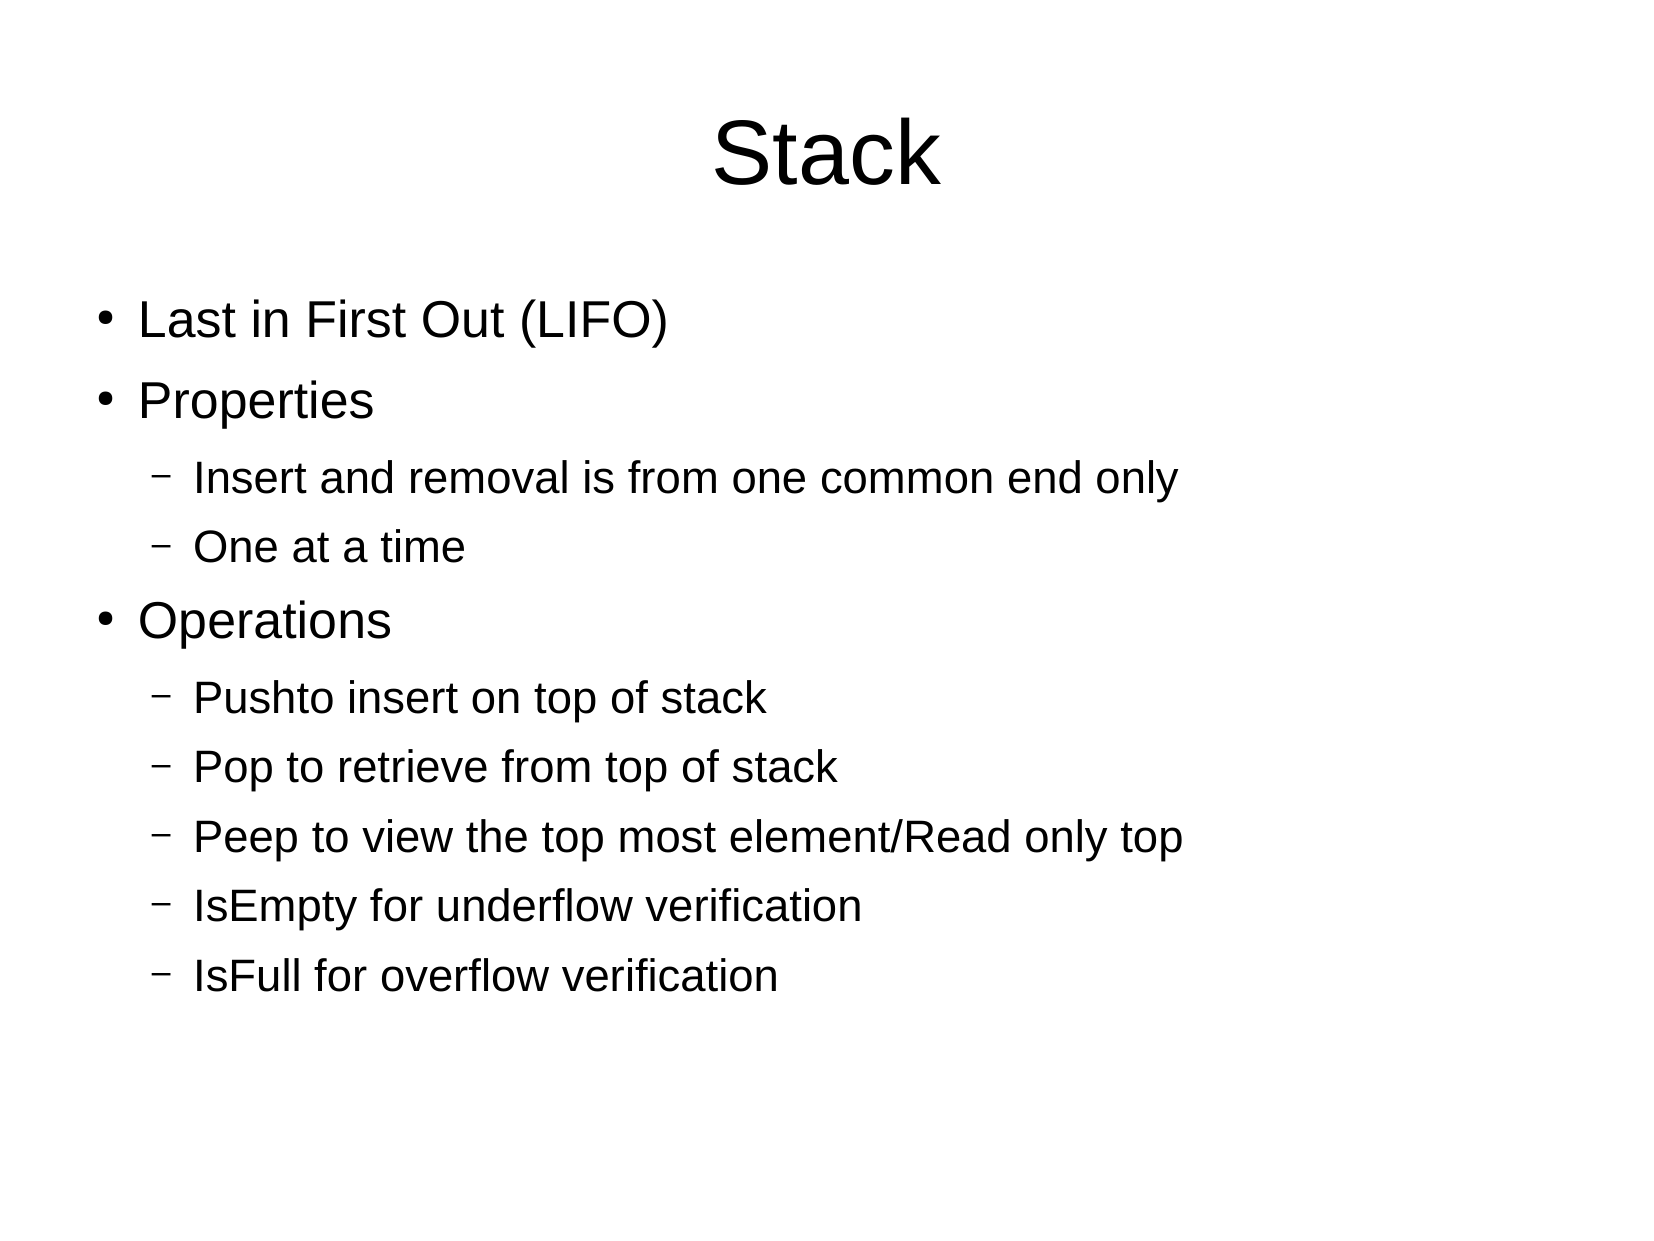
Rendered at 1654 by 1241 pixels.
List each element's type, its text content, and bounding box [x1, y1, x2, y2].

title Stack [82, 49, 1571, 257]
list Last in First Out (LIFO) Properties Insert and removal is from one common end only One at a time Operations Pushto insert on top of stack Pop to retrieve from top of stack Peep to view the top most element/Read only top IsEmpty for underflow verification IsFull for overflow verification [82, 290, 1571, 1010]
